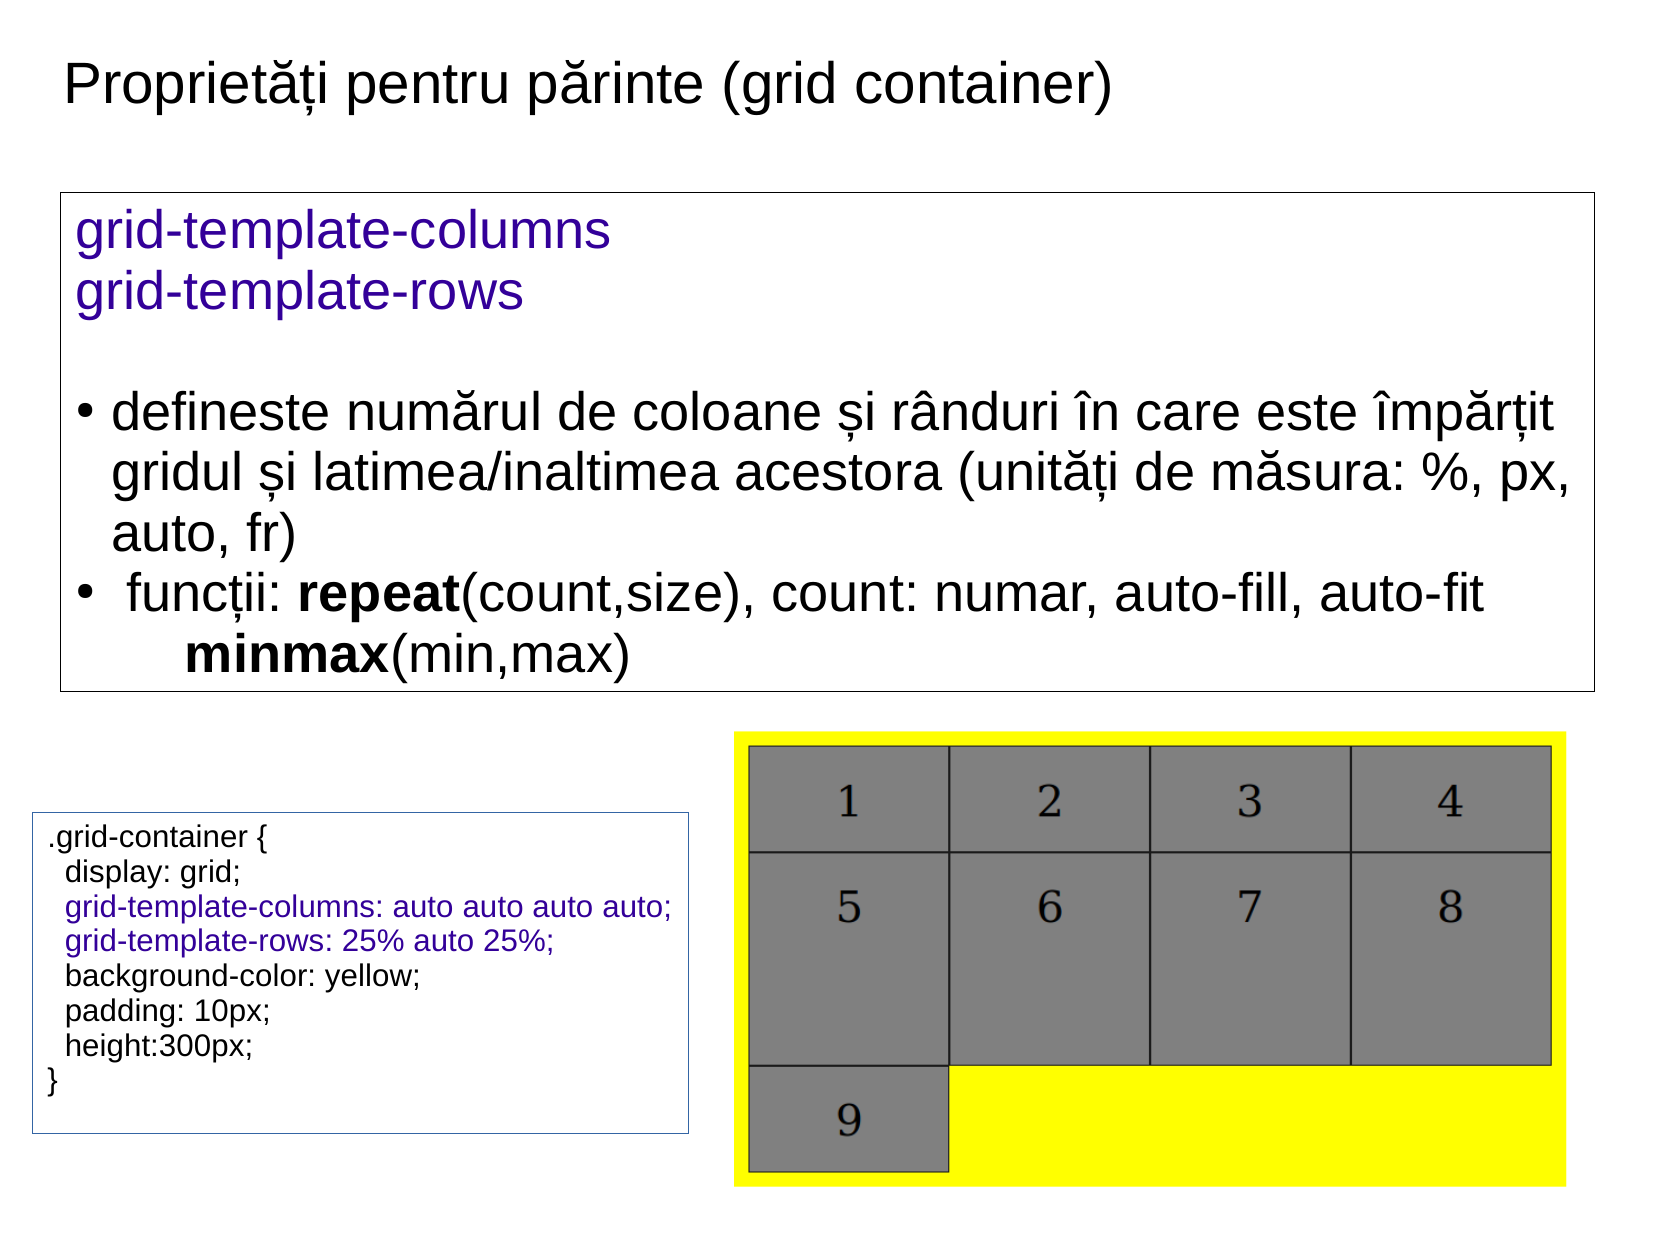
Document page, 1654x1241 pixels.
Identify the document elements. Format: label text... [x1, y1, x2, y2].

text_box grid-template-columns grid-template-rows defineste numărul de coloane și rânduri în care este împărțit gridul și latimea/inaltimea acestora (unități de măsura: %, px, auto, fr) funcții: repeat(count,size), count: numar, auto-fill, auto-fit minmax(min,max) [60, 192, 1595, 692]
text_box .grid-container { display: grid; grid-template-columns: auto auto auto auto; grid-template-rows: 25% auto 25%; background-color: yellow; padding: 10px; height:300px; } [32, 812, 689, 1134]
text_box Proprietăți pentru părinte (grid container) [48, 43, 1301, 144]
picture [734, 726, 1573, 1190]
